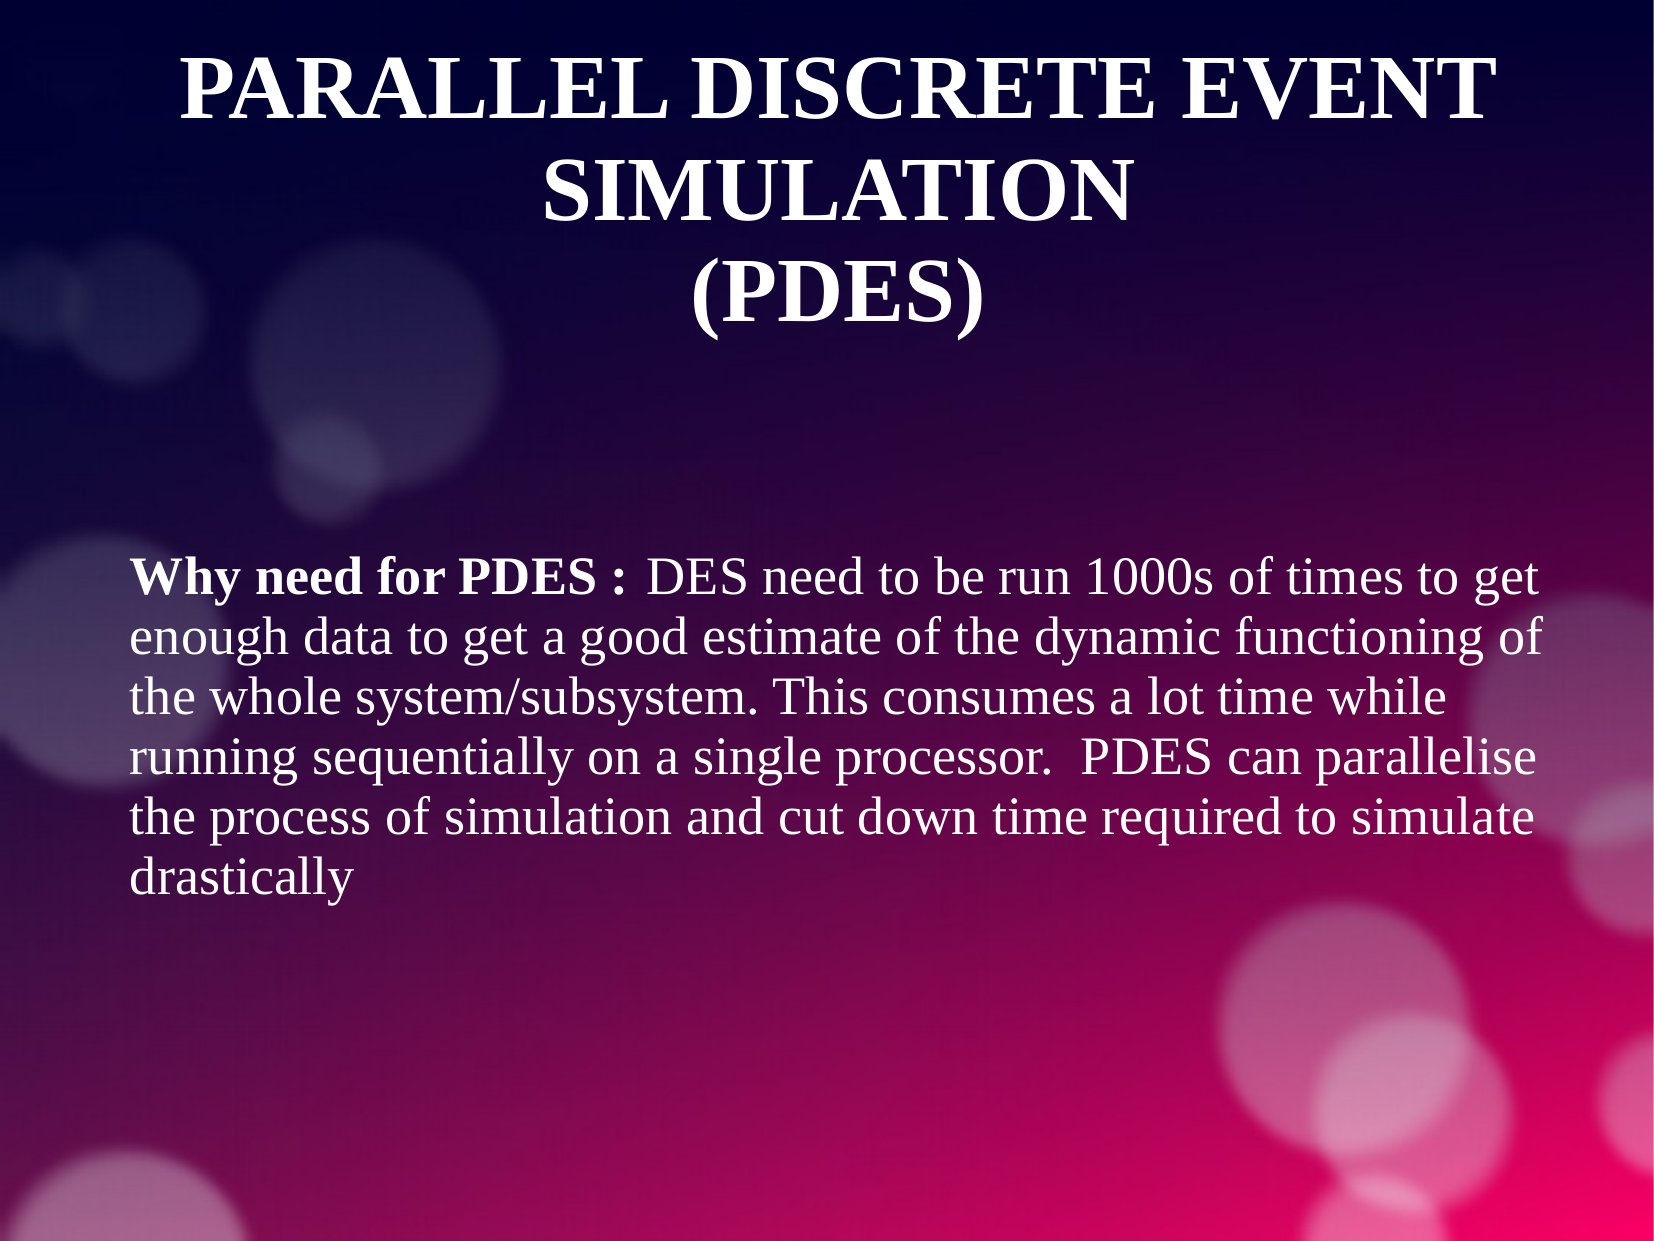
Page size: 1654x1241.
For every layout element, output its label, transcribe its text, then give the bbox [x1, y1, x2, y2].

title PARALLEL DISCRETE EVENT SIMULATION (PDES) [94, 36, 1583, 342]
subtitle Why need for PDES : DES need to be run 1000s of times to get enough data to get a good estimate of the dynamic functioning of the whole system/subsystem. This consumes a lot time while running sequentially on a single processor. PDES can parallelise the process of simulation and cut down time required to simulate drastically [94, 363, 1583, 1090]
picture [0, 0, 1654, 1241]
